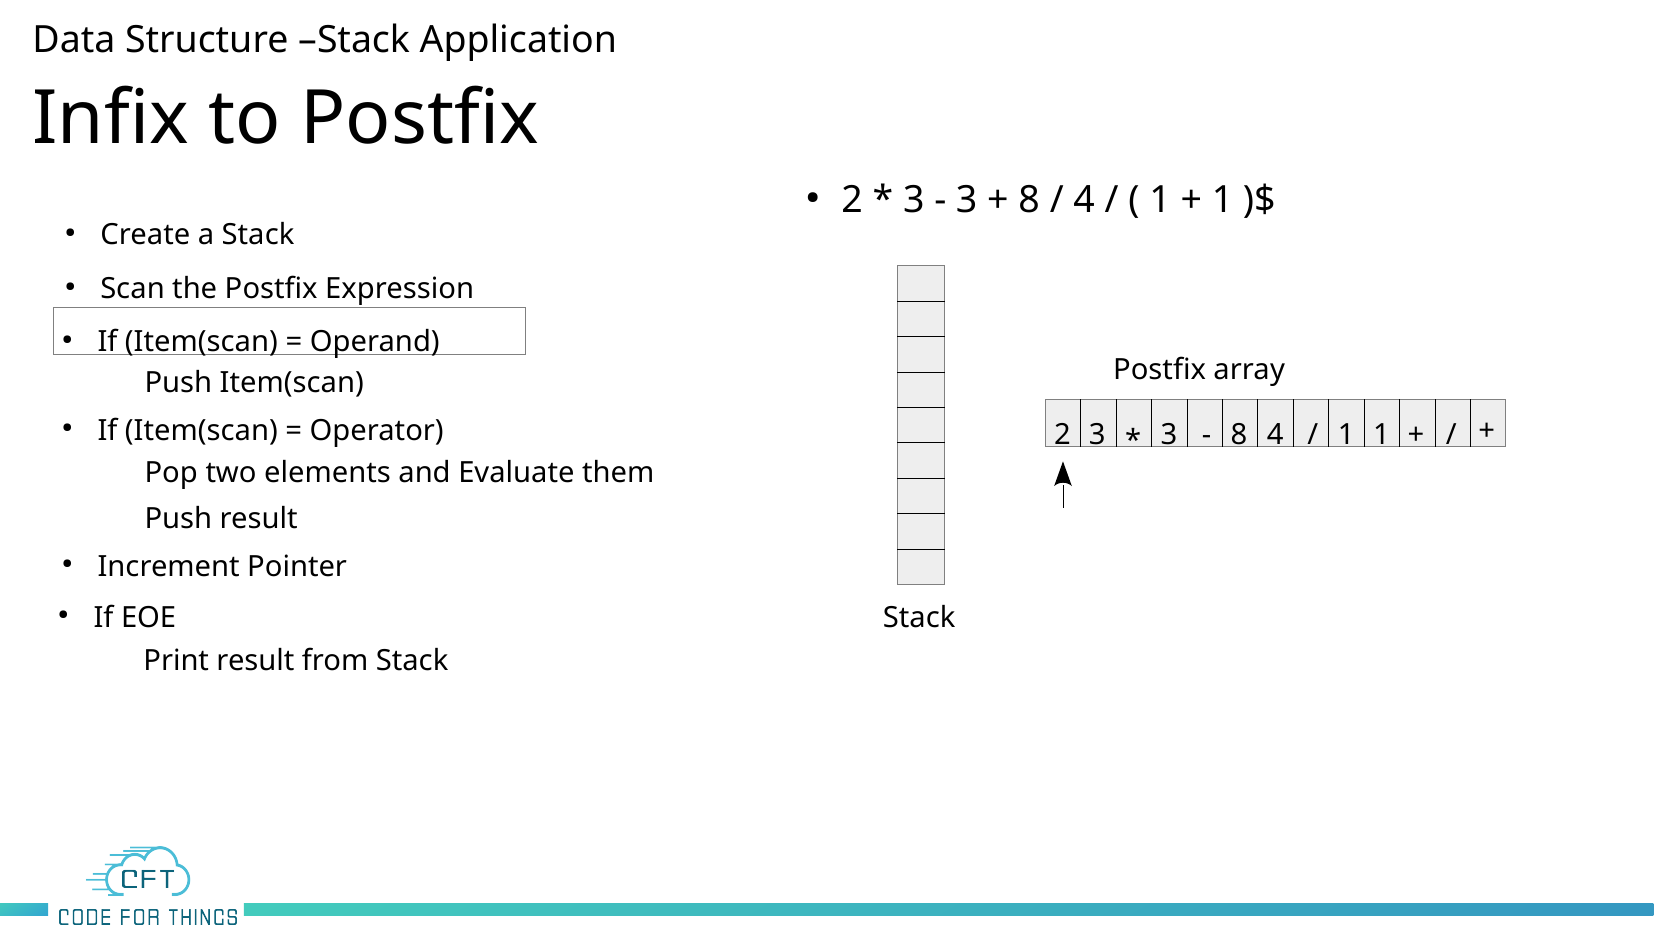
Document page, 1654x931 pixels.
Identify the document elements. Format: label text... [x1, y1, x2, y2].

text_box 3 [1145, 405, 1187, 455]
text_box Stack [868, 588, 979, 638]
text_box + [1407, 405, 1431, 455]
text_box [1365, 399, 1399, 405]
text_box [1223, 399, 1257, 405]
text_box [897, 514, 945, 549]
text_box [897, 265, 945, 301]
text_box / [1431, 405, 1471, 455]
text_box [1258, 399, 1293, 405]
text_box Push Item(scan) [94, 373, 426, 401]
text_box 1 [1341, 405, 1372, 455]
text_box If EOE [43, 588, 375, 638]
text_box [897, 550, 945, 585]
text_box * [1110, 411, 1159, 461]
text_box [491, 319, 526, 355]
text_box [1117, 399, 1151, 411]
text_box [1436, 399, 1470, 405]
text_box If (Item(scan) = Operator) [47, 401, 496, 461]
text_box Pop two elements and Evaluate them [94, 443, 709, 502]
text_box + [1463, 401, 1518, 451]
text_box [1329, 399, 1364, 405]
text_box Print result from Stack [93, 631, 615, 691]
title Data Structure –Stack Application Infix to Postfix [32, 12, 1536, 166]
text_box 1 [1372, 405, 1407, 455]
text_box 3 [1074, 405, 1123, 455]
text_box [1045, 399, 1080, 405]
text_box Increment Pointer [47, 537, 621, 597]
text_box [1294, 399, 1328, 405]
text_box [897, 337, 945, 372]
text_box [897, 373, 945, 407]
text_box If (Item(scan) = Operand) [47, 312, 491, 373]
text_box [1081, 399, 1116, 405]
text_box 2 [1039, 405, 1074, 455]
text_box Push result [94, 490, 426, 550]
text_box - [1187, 405, 1236, 455]
text_box 2 * 3 - 3 + 8 / 4 / ( 1 + 1 )$ [791, 165, 1377, 225]
text_box [897, 302, 945, 336]
text_box 4 [1252, 405, 1292, 455]
text_box [897, 479, 945, 513]
picture [59, 846, 237, 925]
text_box [897, 443, 945, 478]
text_box Postfix array [1098, 340, 1312, 390]
text_box / [1292, 405, 1341, 455]
text_box [1400, 399, 1435, 405]
text_box [1188, 399, 1222, 405]
text_box [1152, 399, 1187, 405]
text_box [897, 408, 945, 442]
text_box Create a Stack [50, 206, 355, 266]
text_box 8 [1236, 405, 1252, 455]
text_box Scan the Postfix Expression [50, 259, 537, 319]
